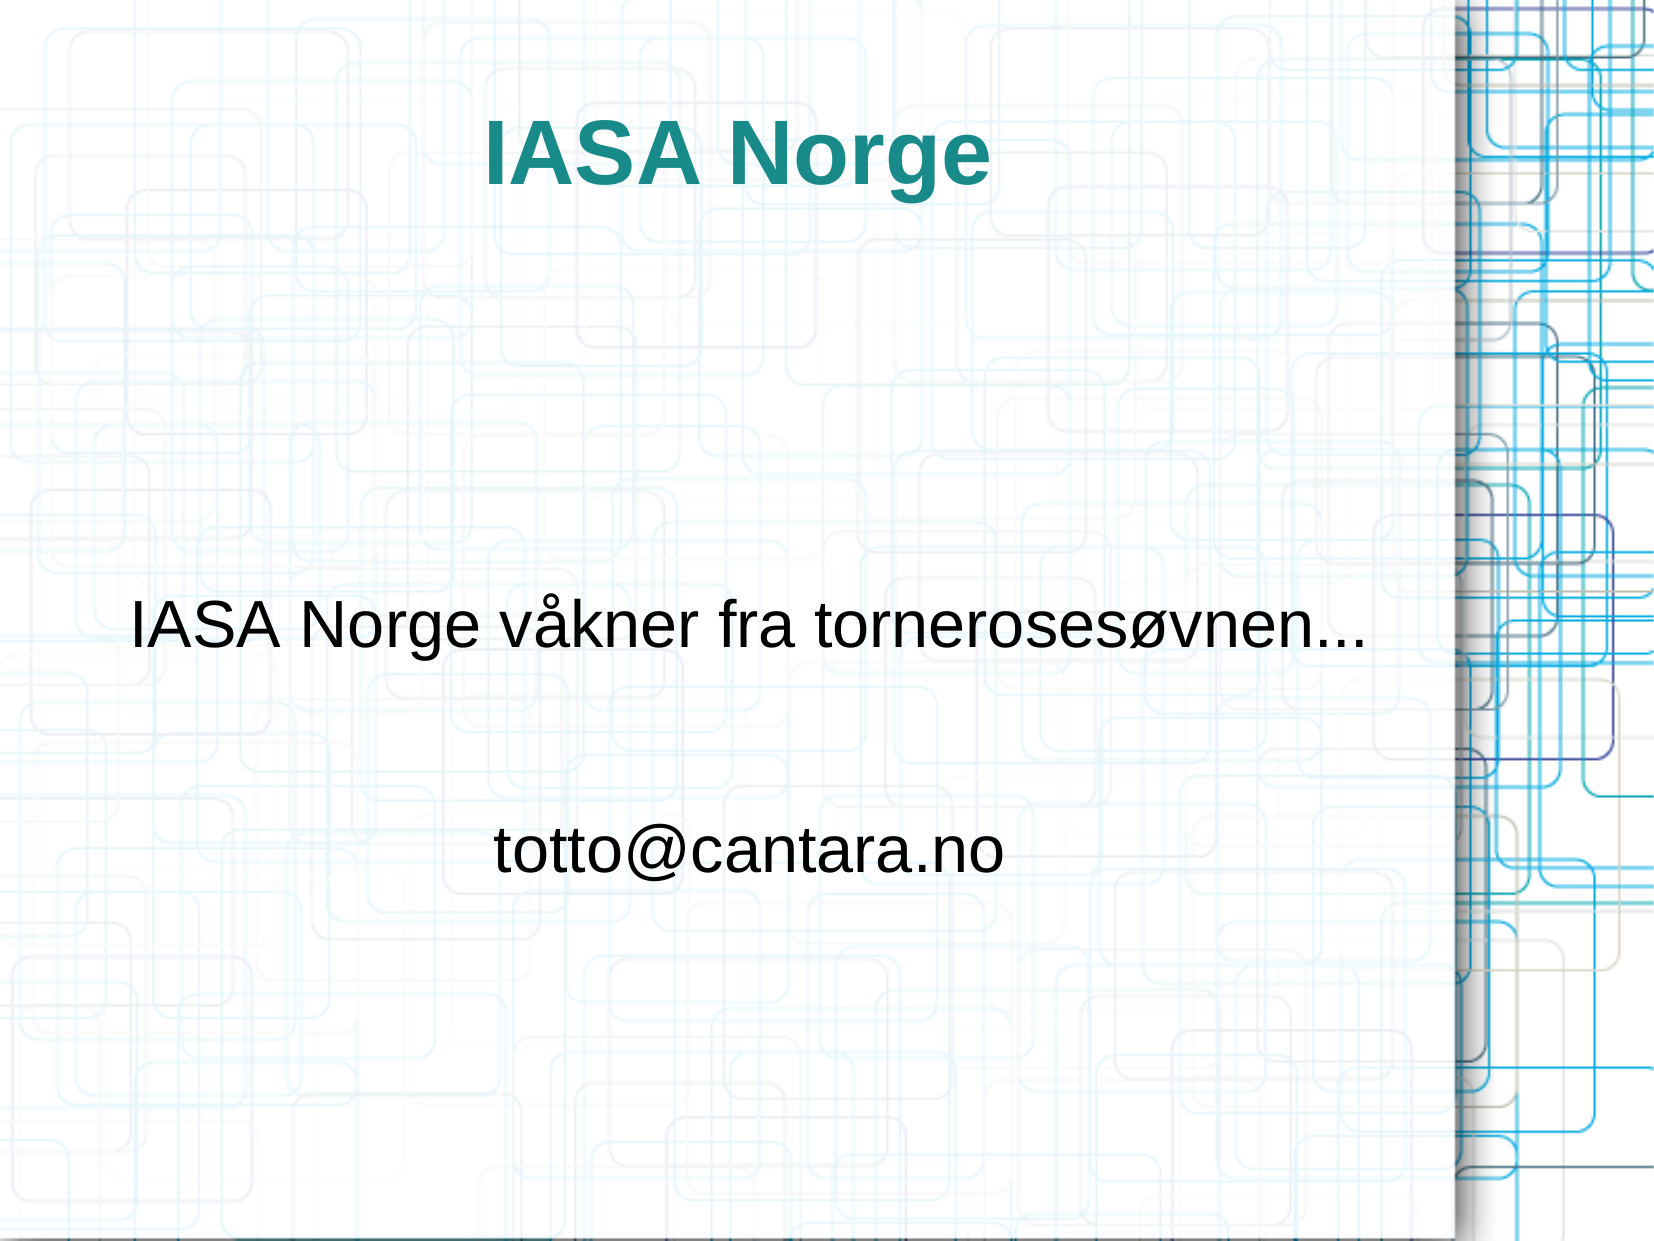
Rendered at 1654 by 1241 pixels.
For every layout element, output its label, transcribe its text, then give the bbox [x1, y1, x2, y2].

picture [0, 0, 1654, 1241]
title IASA Norge [59, 49, 1418, 257]
subtitle IASA Norge våkner fra tornerosesøvnen... totto@cantara.no [82, 297, 1418, 1102]
